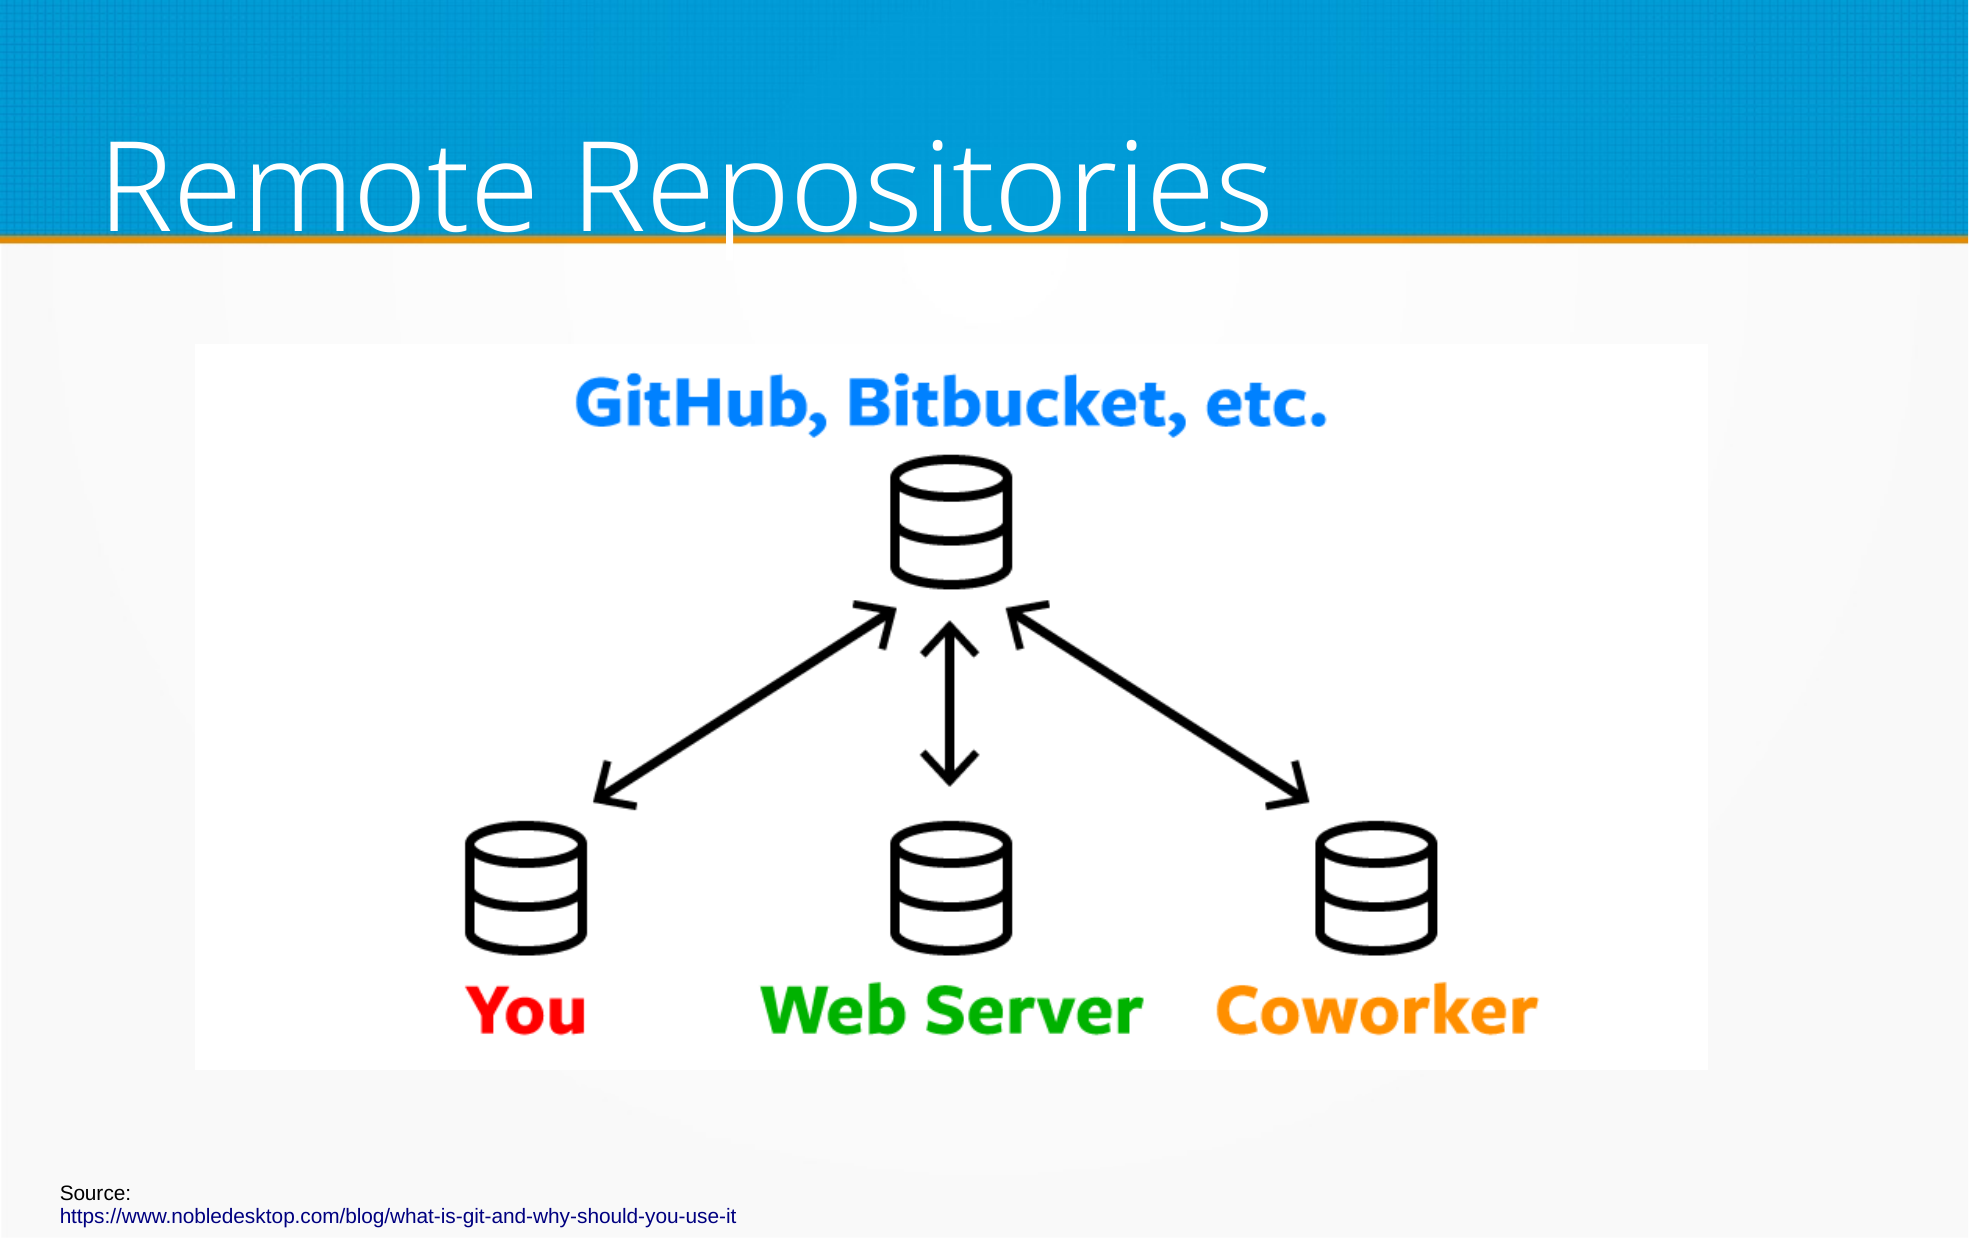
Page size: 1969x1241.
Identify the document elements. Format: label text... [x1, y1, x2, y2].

picture [0, 233, 1969, 1241]
title Remote Repositories [98, 49, 1870, 257]
text_box Source: https://www.nobledesktop.com/blog/what-is-git-and-why-should-you-use-it [45, 1173, 752, 1236]
